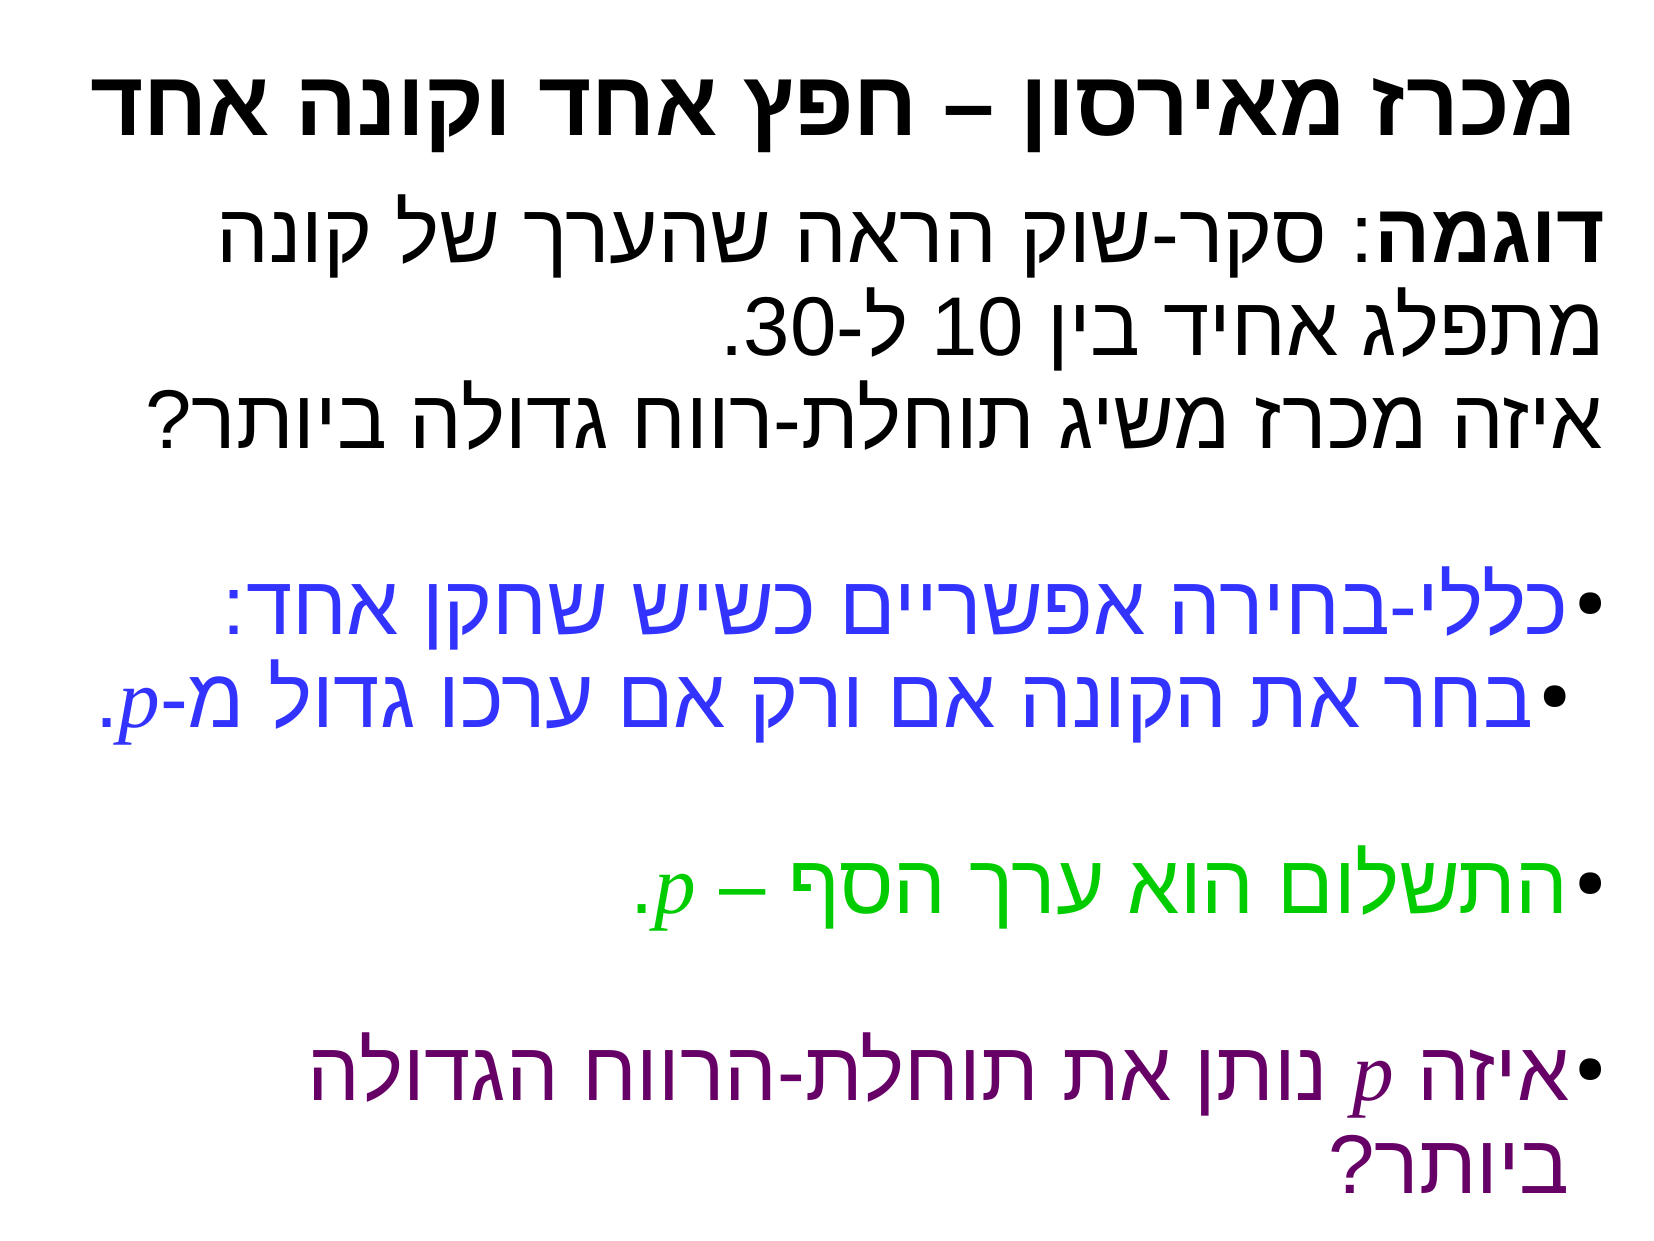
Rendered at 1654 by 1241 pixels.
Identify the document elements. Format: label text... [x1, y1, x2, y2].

text_box דוגמה: סקר-שוק הראה שהערך של קונה מתפלג אחיד בין 10 ל-30. איזה מכרז משיג תוחלת-רווח גדולה ביותר? כללי-בחירה אפשריים כשיש שחקן אחד: בחר את הקונה אם ורק אם ערכו גדול מ-p. התשלום הוא ערך הסף – p. איזה p נותן את תוחלת-הרווח הגדולה ביותר? [45, 180, 1621, 1241]
title מכרז מאירסון – חפץ אחד וקונה אחד [15, 0, 1654, 215]
